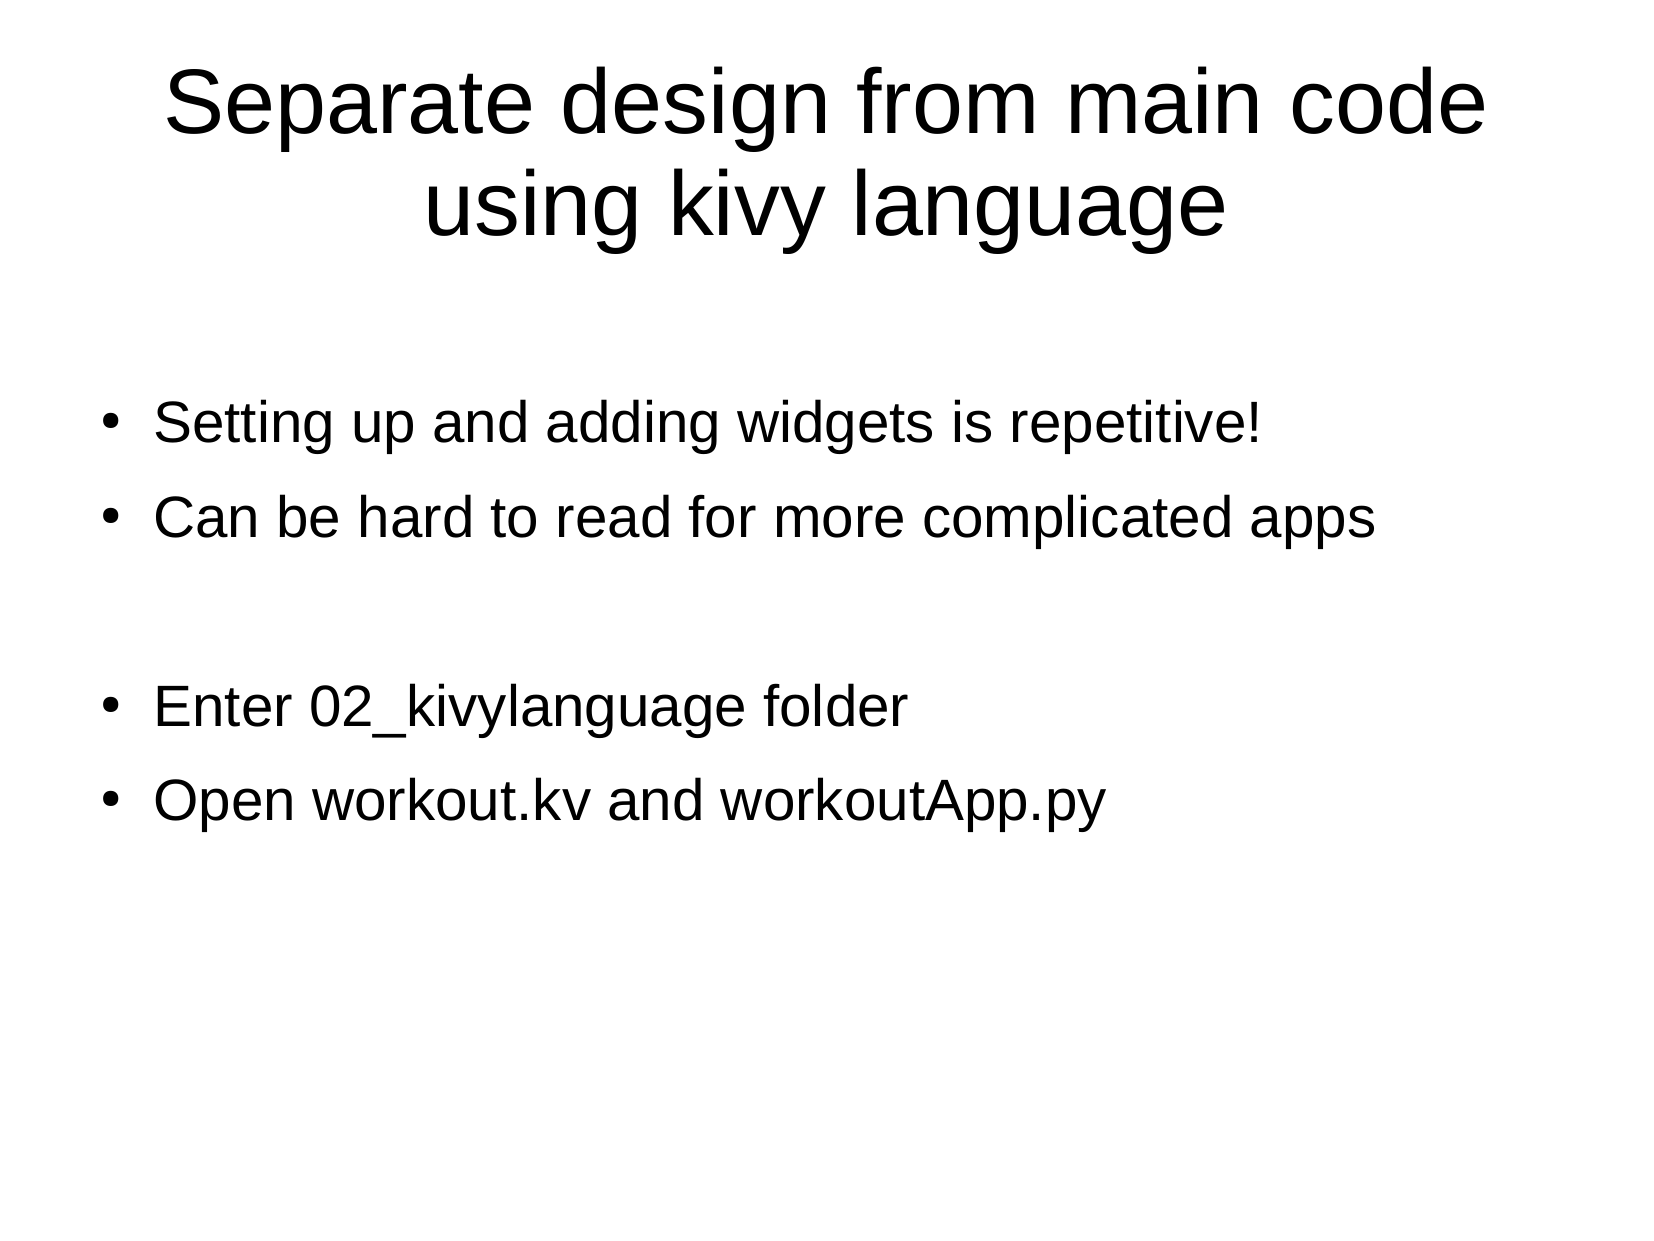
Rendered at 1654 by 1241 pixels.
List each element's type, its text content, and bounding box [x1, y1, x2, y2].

title Separate design from main code using kivy language [82, 49, 1571, 257]
list Enter 02_kivylanguage folder Open workout.kv and workoutApp.py [82, 673, 1571, 914]
list Setting up and adding widgets is repetitive! Can be hard to read for more complicated apps [82, 390, 1571, 631]
